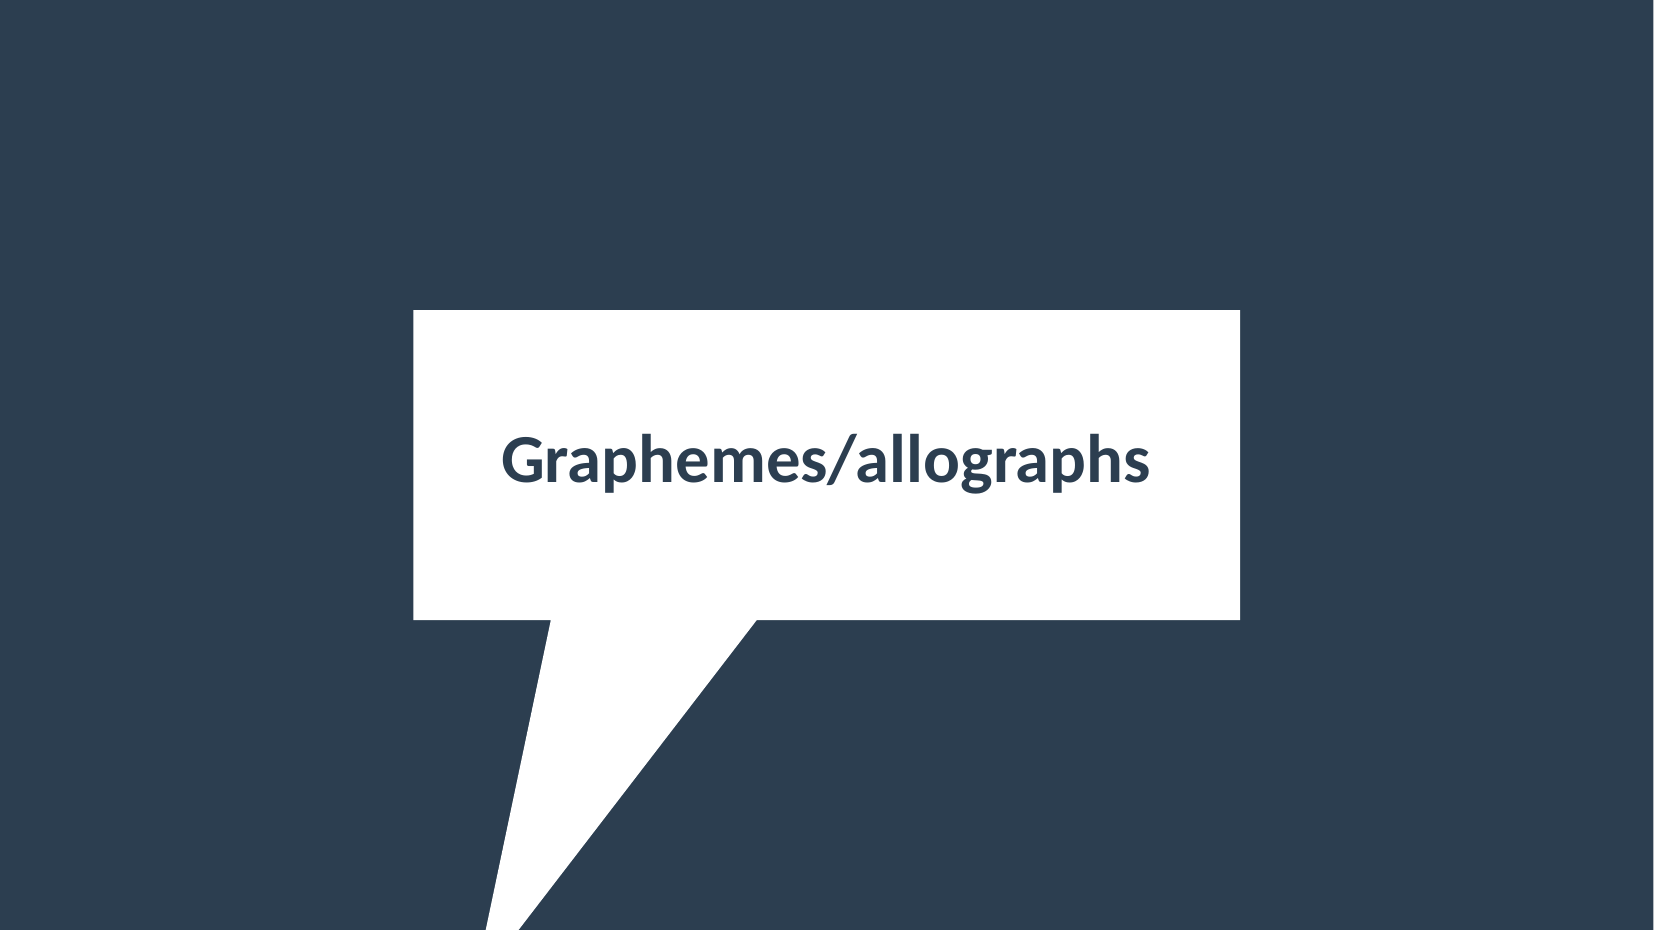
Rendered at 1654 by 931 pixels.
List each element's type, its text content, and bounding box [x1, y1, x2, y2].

title Graphemes/allographs [442, 332, 1211, 598]
